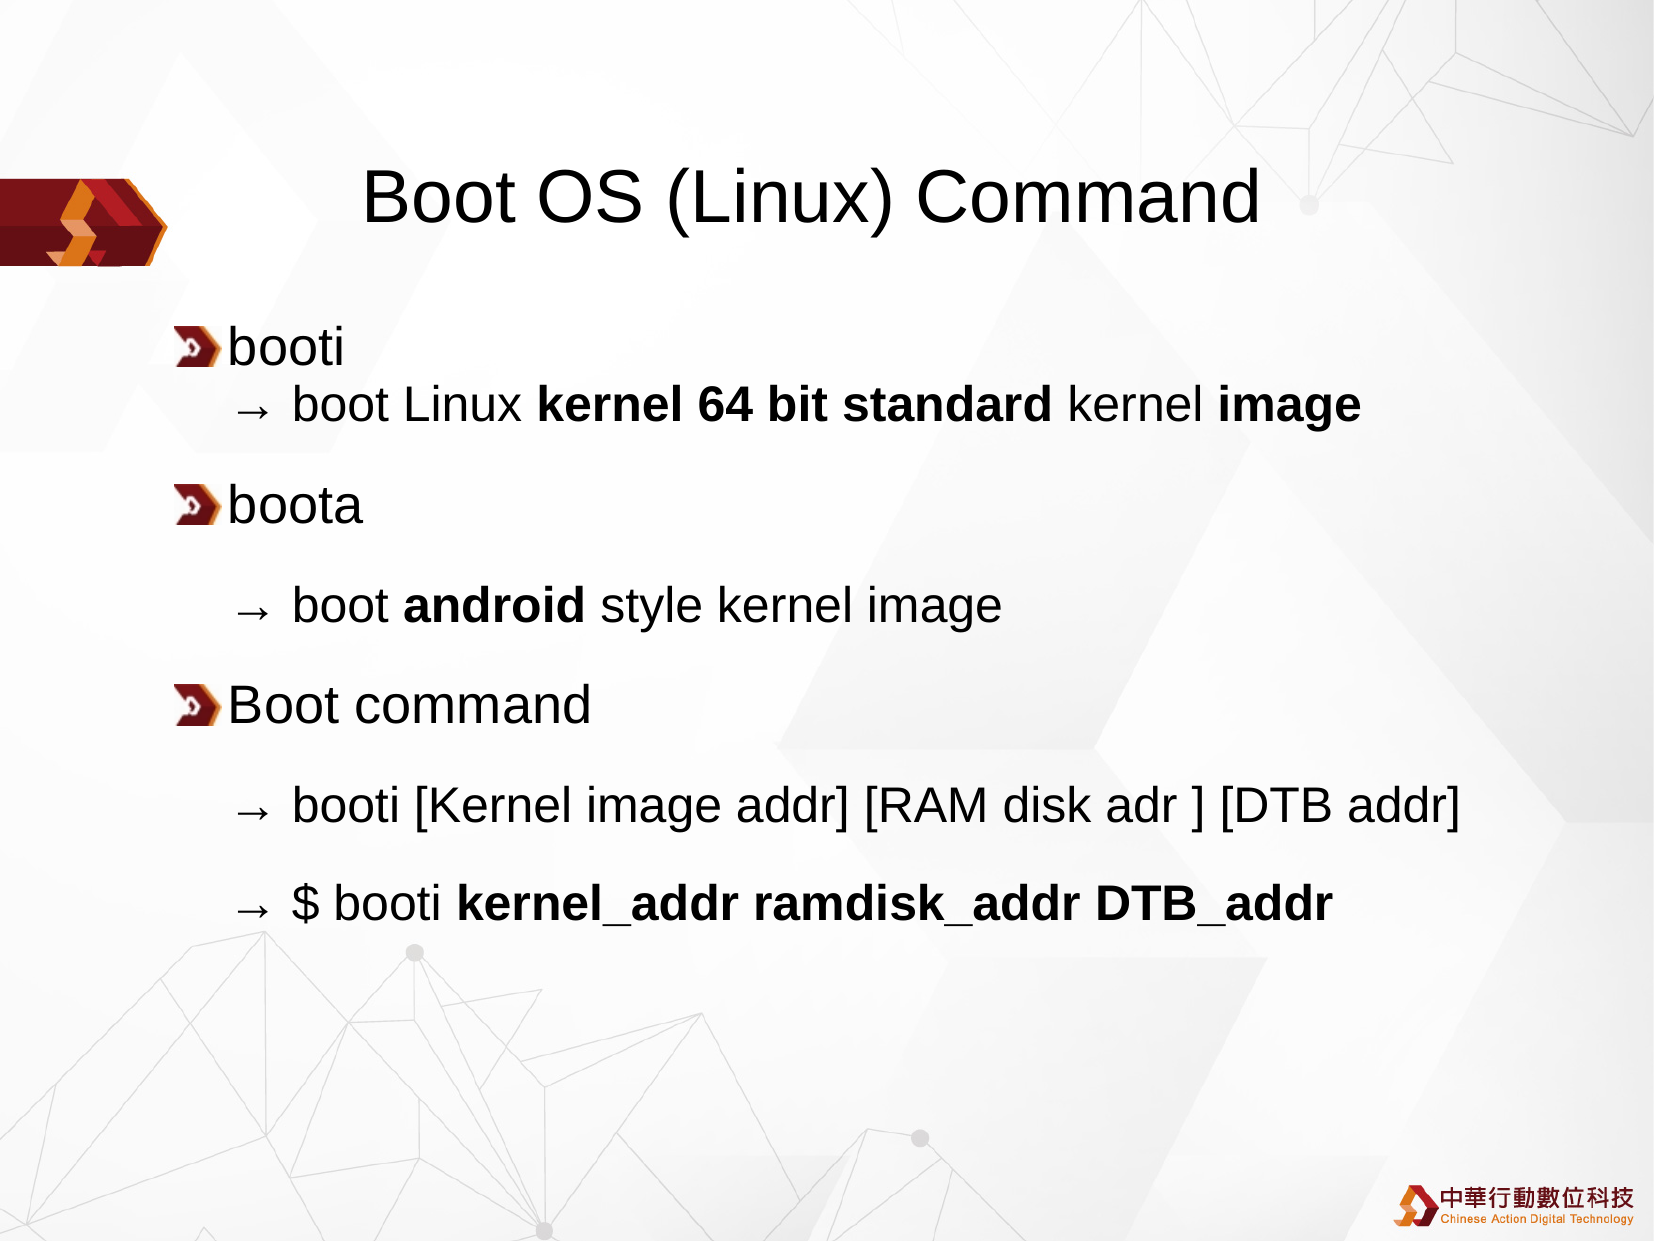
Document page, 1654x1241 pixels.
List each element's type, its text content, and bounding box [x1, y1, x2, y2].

list booti → boot Linux kernel 64 bit standard kernel image boota → boot android style kernel image Boot command → booti [Kernel image addr] [RAM disk adr ] [DTB addr] → $ booti kernel_addr ramdisk_addr DTB_addr [118, 316, 1571, 1062]
title Boot OS (Linux) Command [118, 112, 1506, 281]
picture [0, 0, 1654, 1241]
